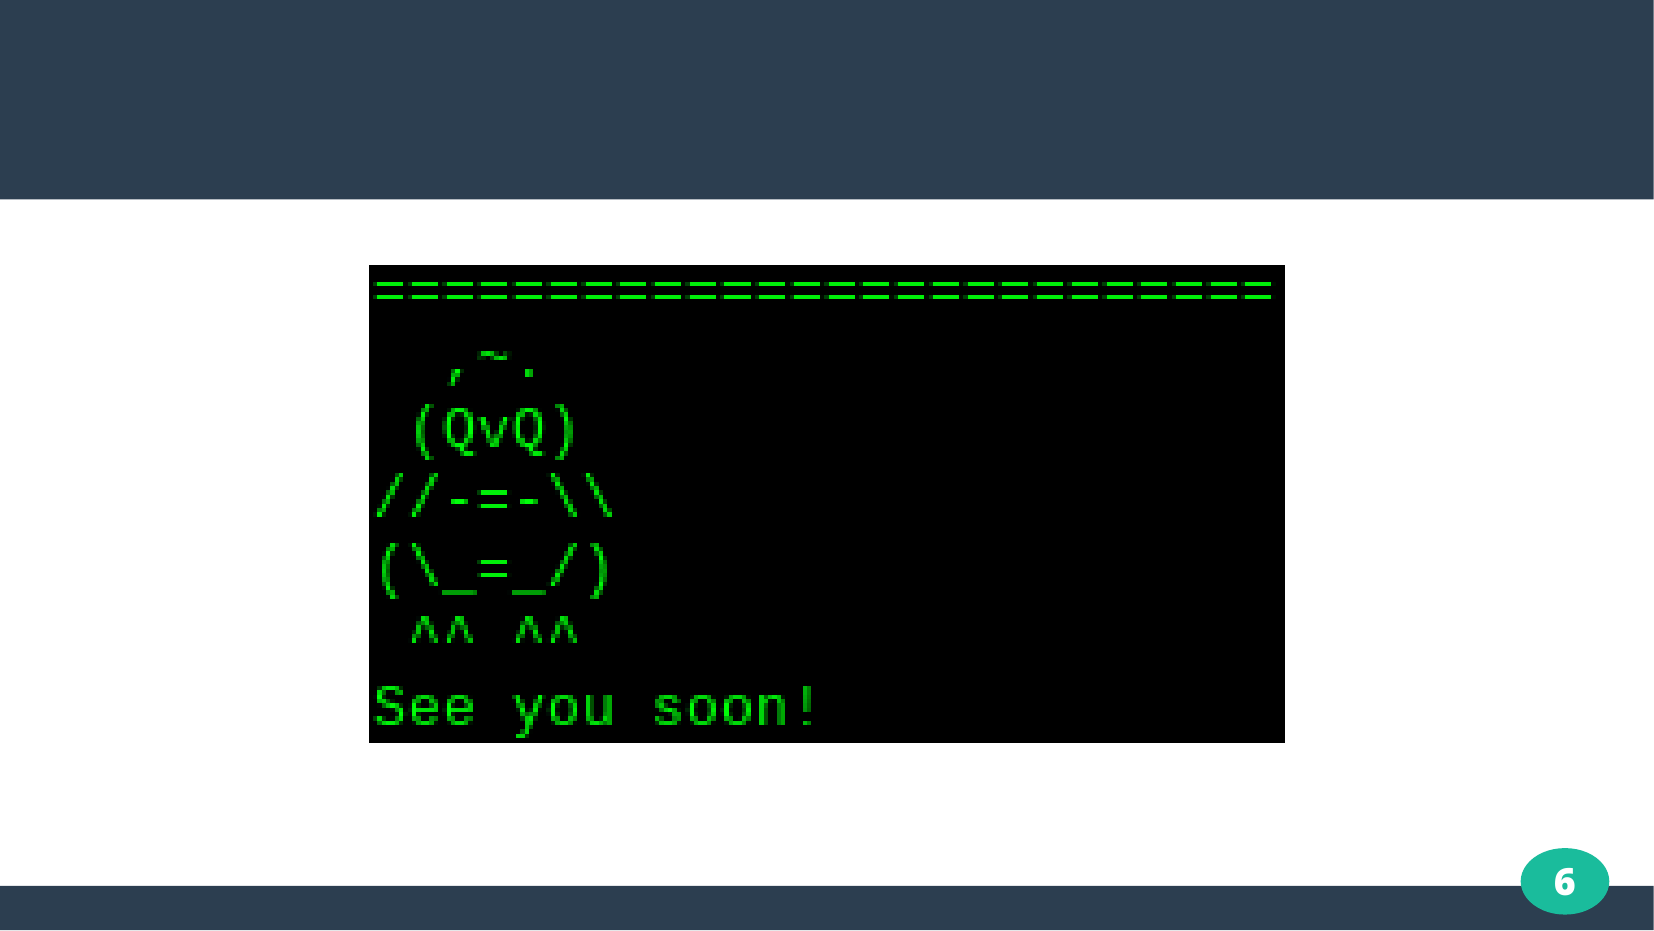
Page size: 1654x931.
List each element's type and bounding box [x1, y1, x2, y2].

picture [369, 265, 1285, 743]
